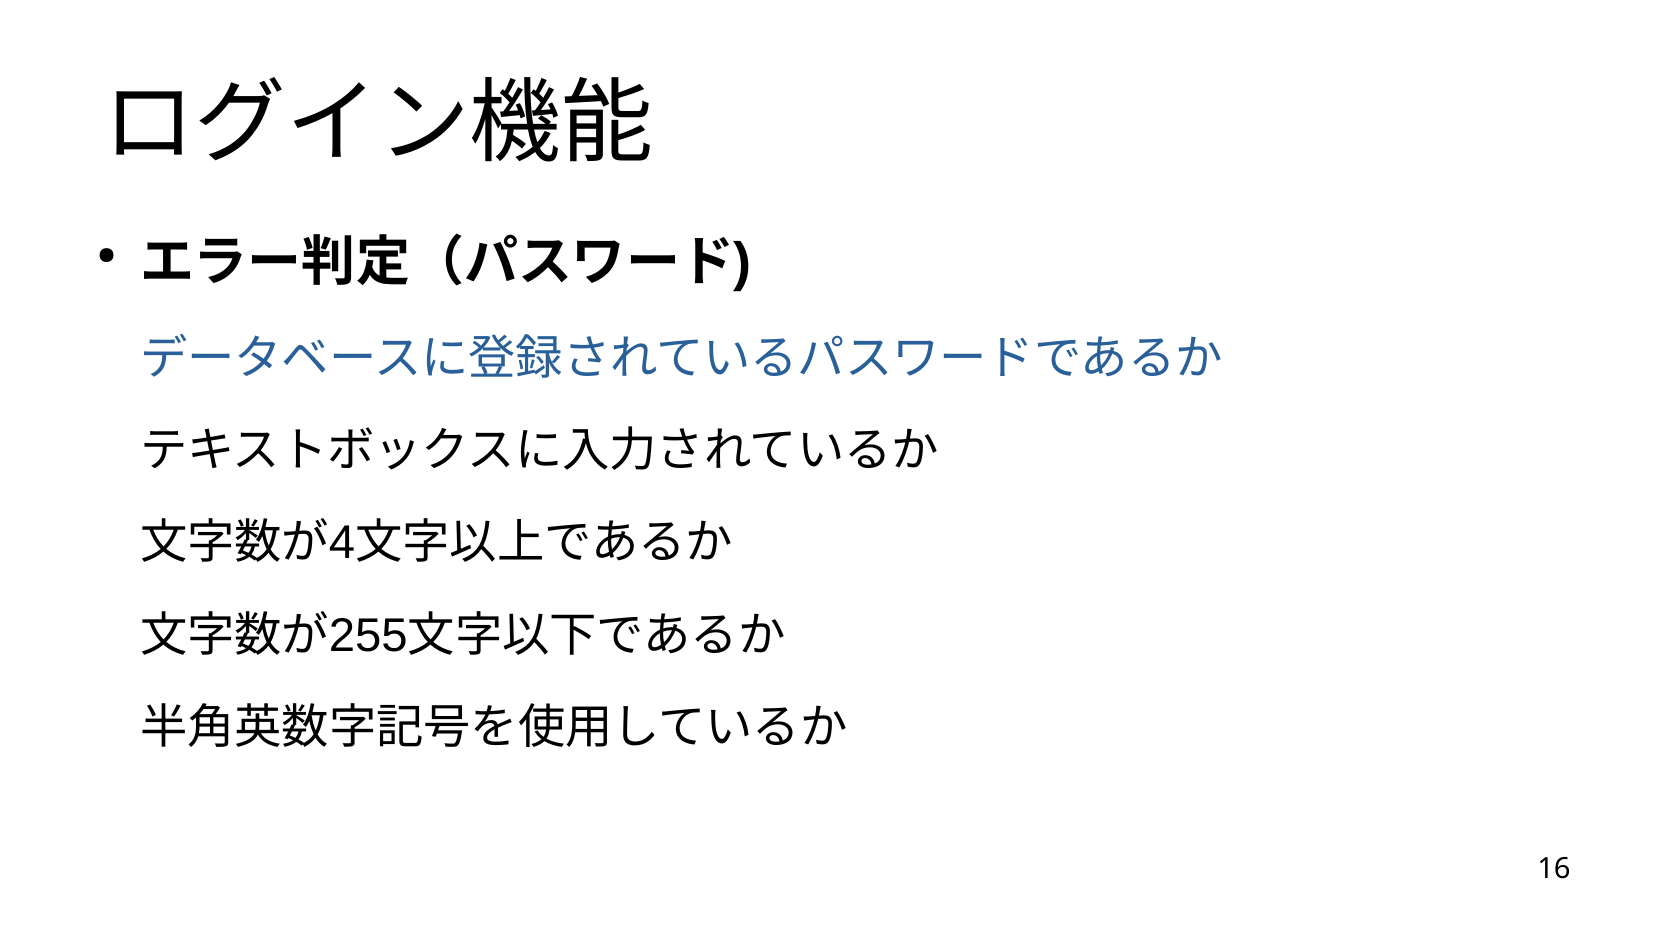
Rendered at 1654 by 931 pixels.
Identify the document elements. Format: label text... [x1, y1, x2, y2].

list エラー判定（パスワード) データベースに登録されているパスワードであるか テキストボックスに入力されているか 文字数が4文字以上であるか 文字数が255文字以下であるか 半角英数字記号を使用しているか [82, 217, 1571, 758]
title ログイン機能 [82, 37, 1571, 193]
